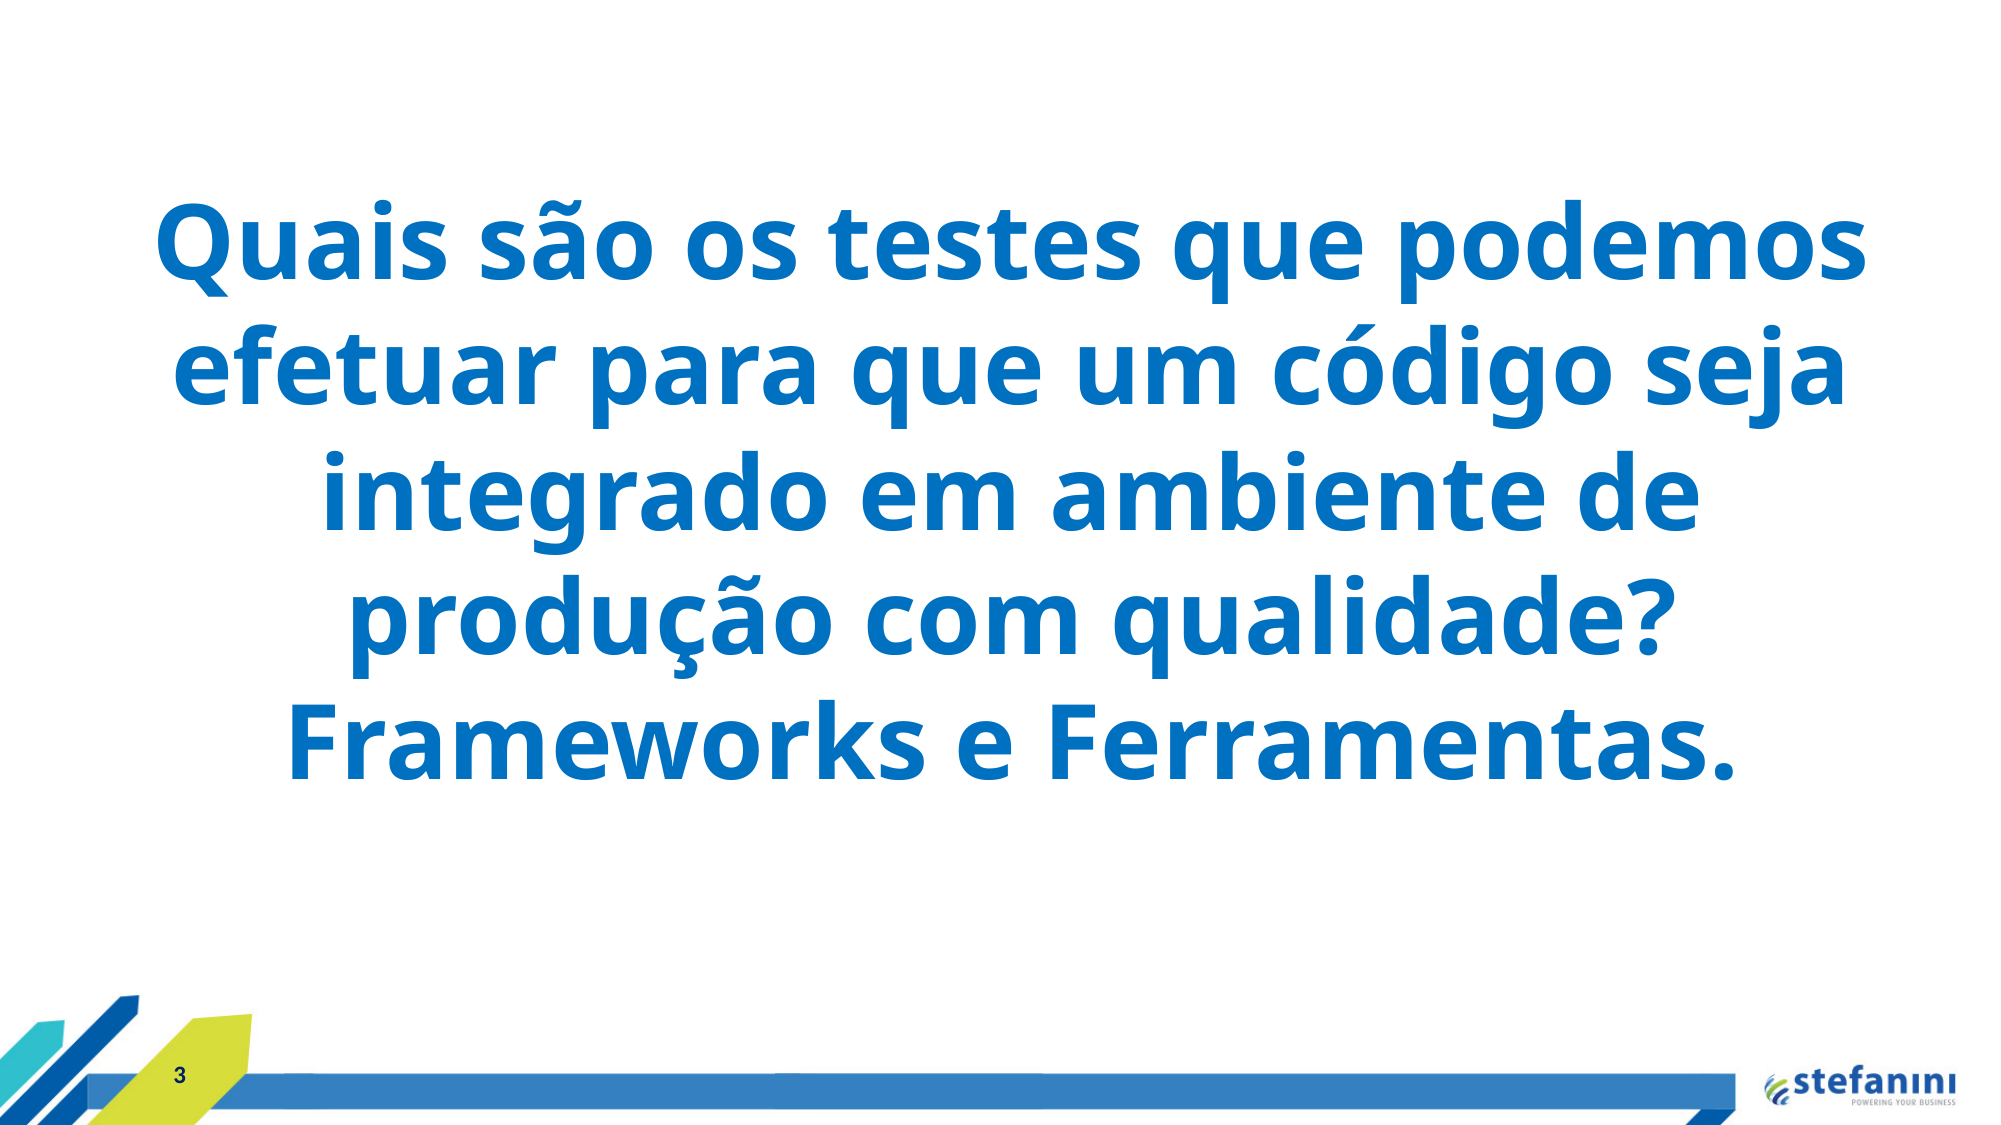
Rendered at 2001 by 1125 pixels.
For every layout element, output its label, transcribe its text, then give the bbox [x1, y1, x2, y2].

text_box <number> [158, 1043, 609, 1104]
text_box Quais são os testes que podemos efetuar para que um código seja integrado em ambiente de produção com qualidade? Frameworks e Ferramentas. [74, 81, 1950, 1020]
